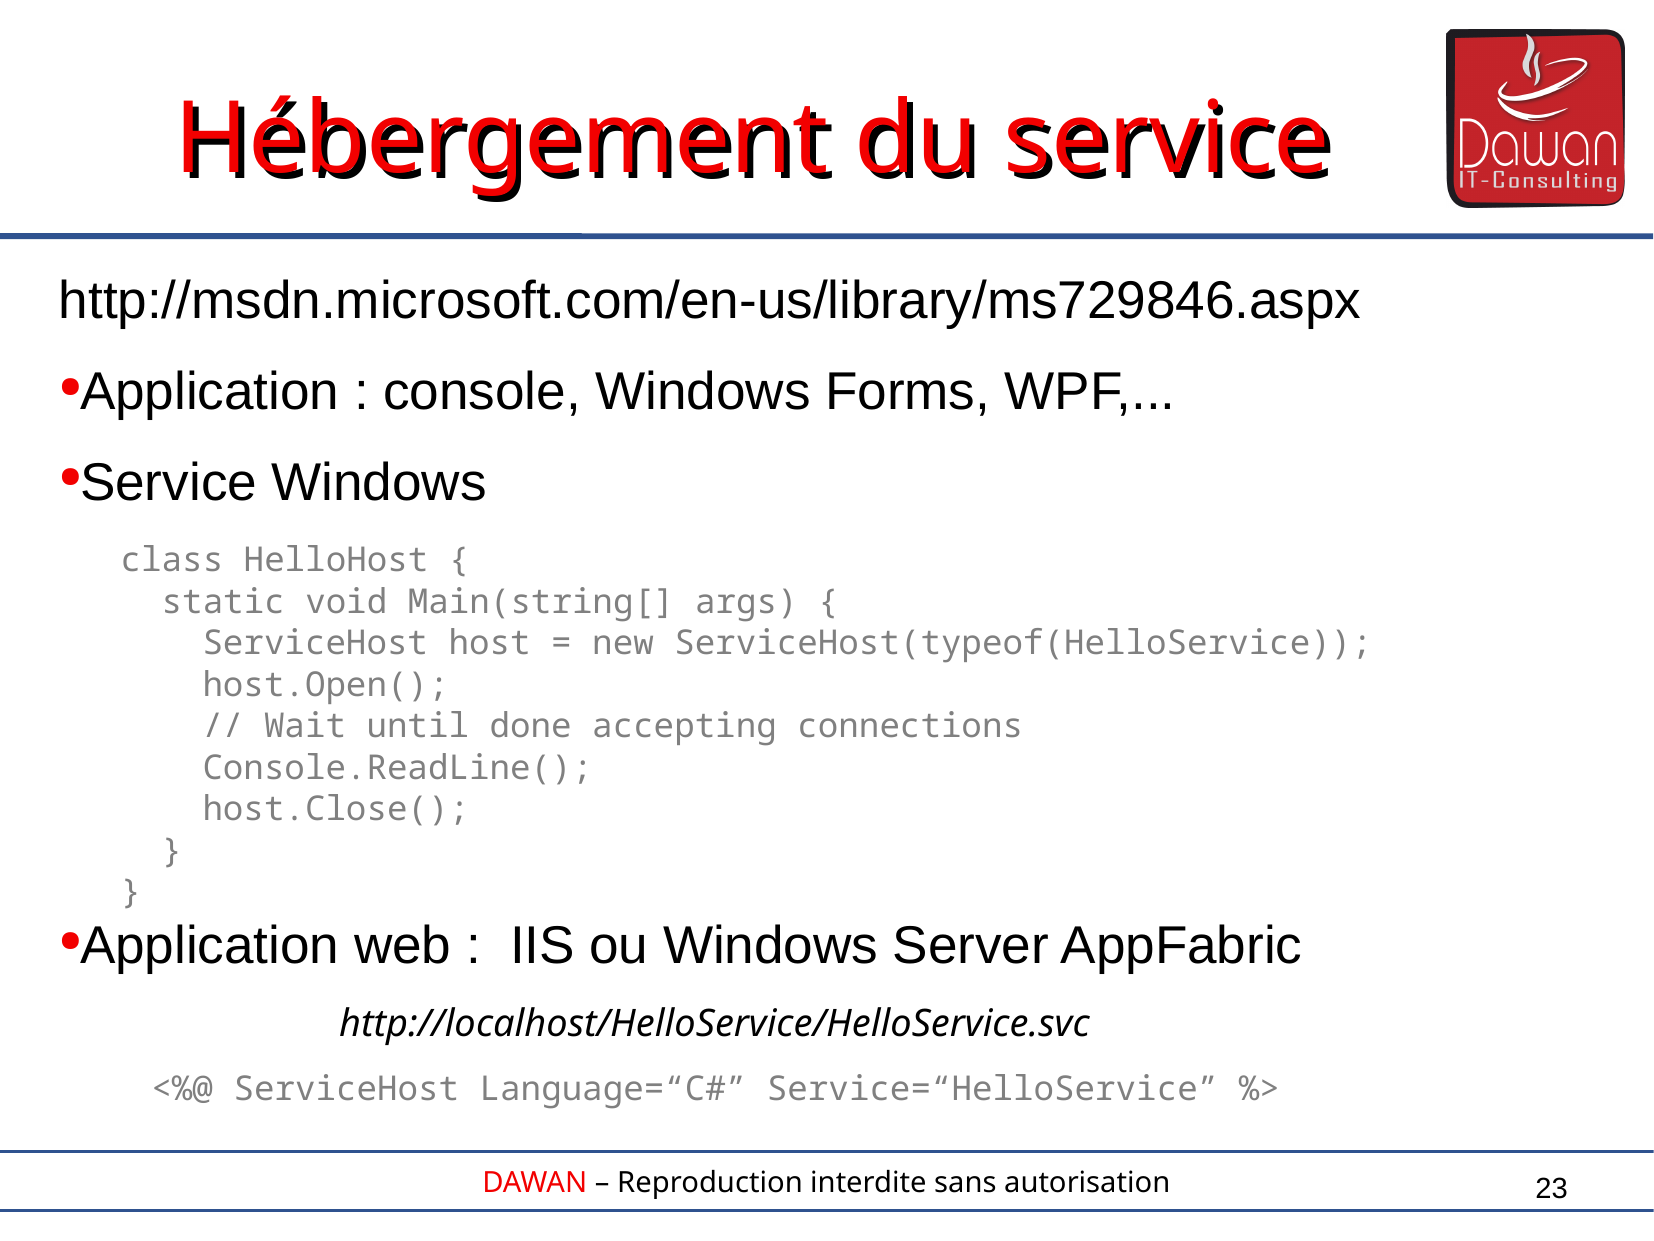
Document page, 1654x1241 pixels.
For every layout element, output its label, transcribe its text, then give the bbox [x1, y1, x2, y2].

title Hébergement du service [59, 29, 1447, 237]
list http://msdn.microsoft.com/en-us/library/ms729846.aspx Application : console, Windows Forms, WPF,... Service Windows class HelloHost { static void Main(string[] args) { ServiceHost host = new ServiceHost(typeof(HelloService)); host.Open(); // Wait until done accepting connections Console.ReadLine(); host.Close(); } } Application web : IIS ou Windows Server AppFabric http://localhost/HelloService/HelloService.svc <%@ ServiceHost Language=“C#” Service=“HelloService” %> [59, 265, 1595, 1109]
text_box [1535, 1169, 1595, 1234]
